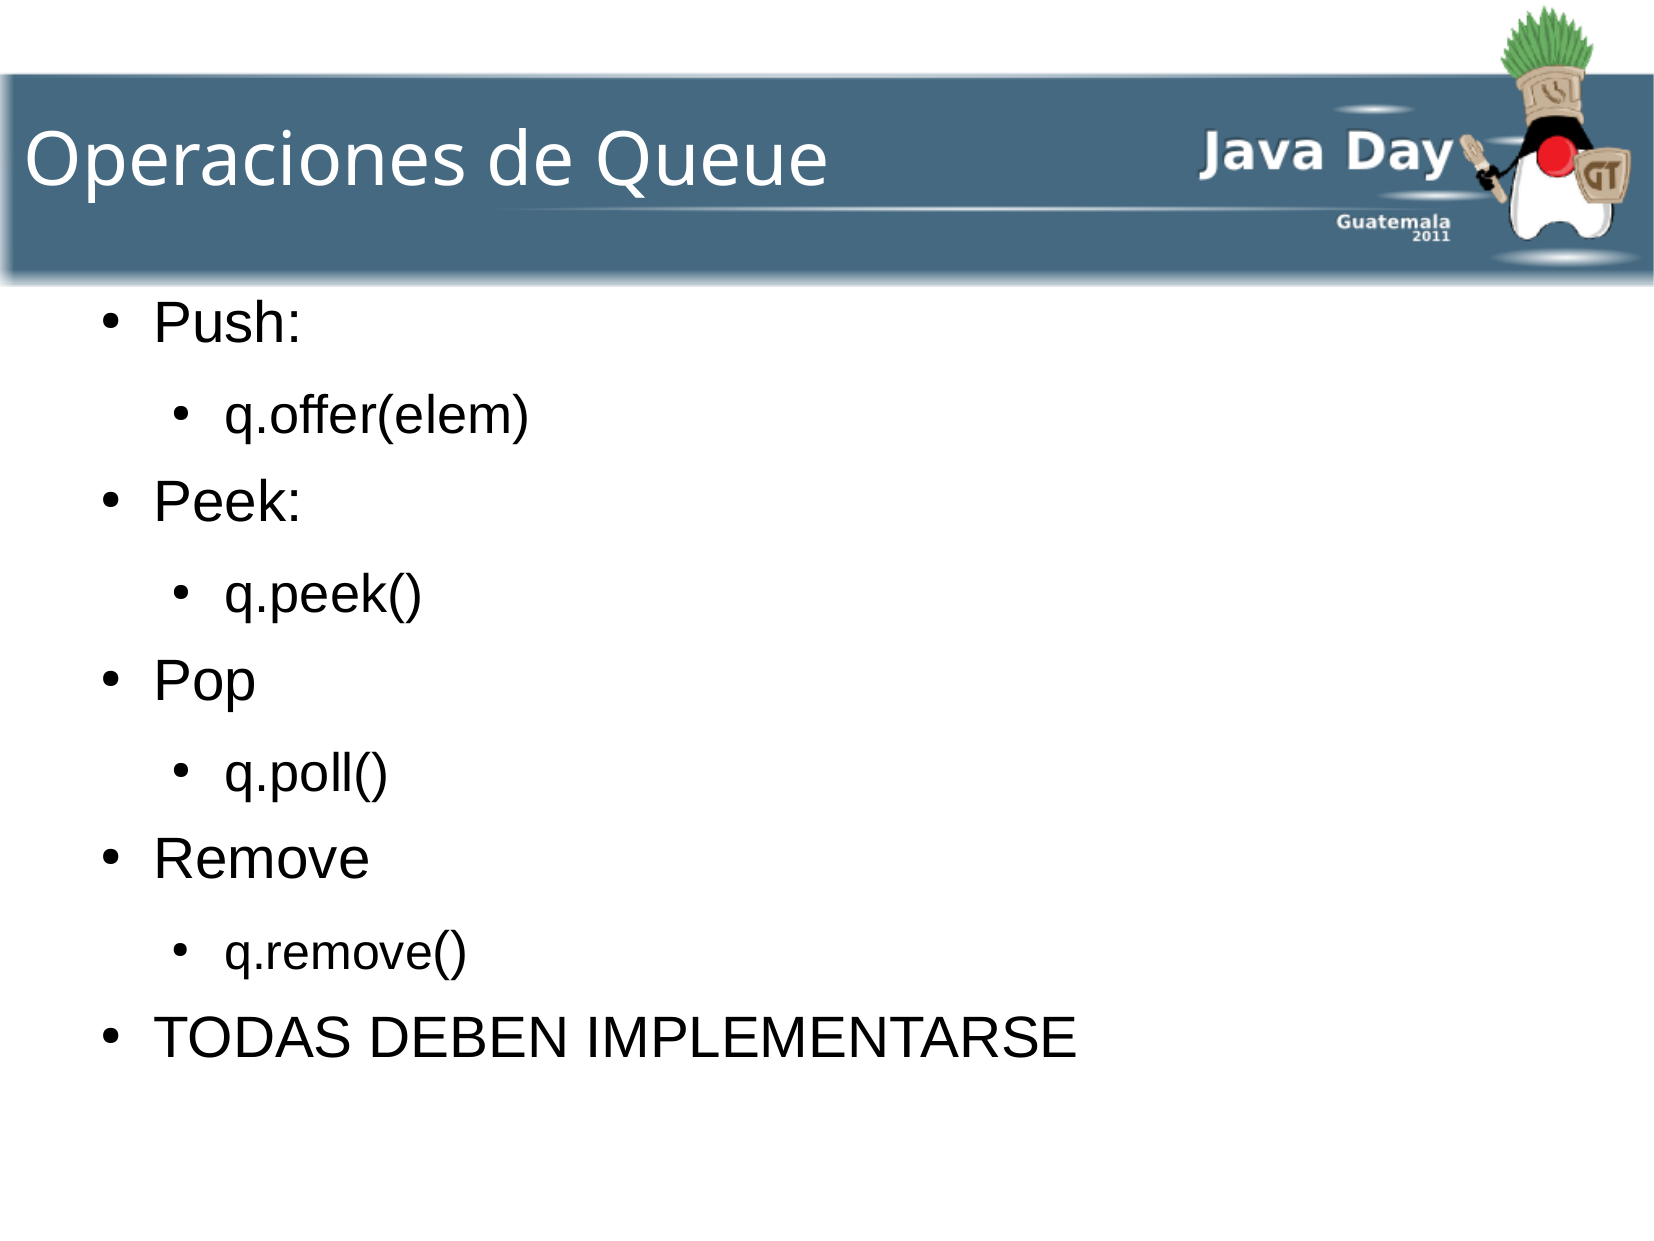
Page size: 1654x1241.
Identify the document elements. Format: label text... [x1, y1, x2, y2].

list Push: q.offer(elem) Peek: q.peek() Pop q.poll() Remove q.remove() TODAS DEBEN IMPLEMENTARSE [82, 290, 1571, 1109]
title Operaciones de Queue [23, 52, 1512, 260]
picture [0, 3, 1654, 287]
